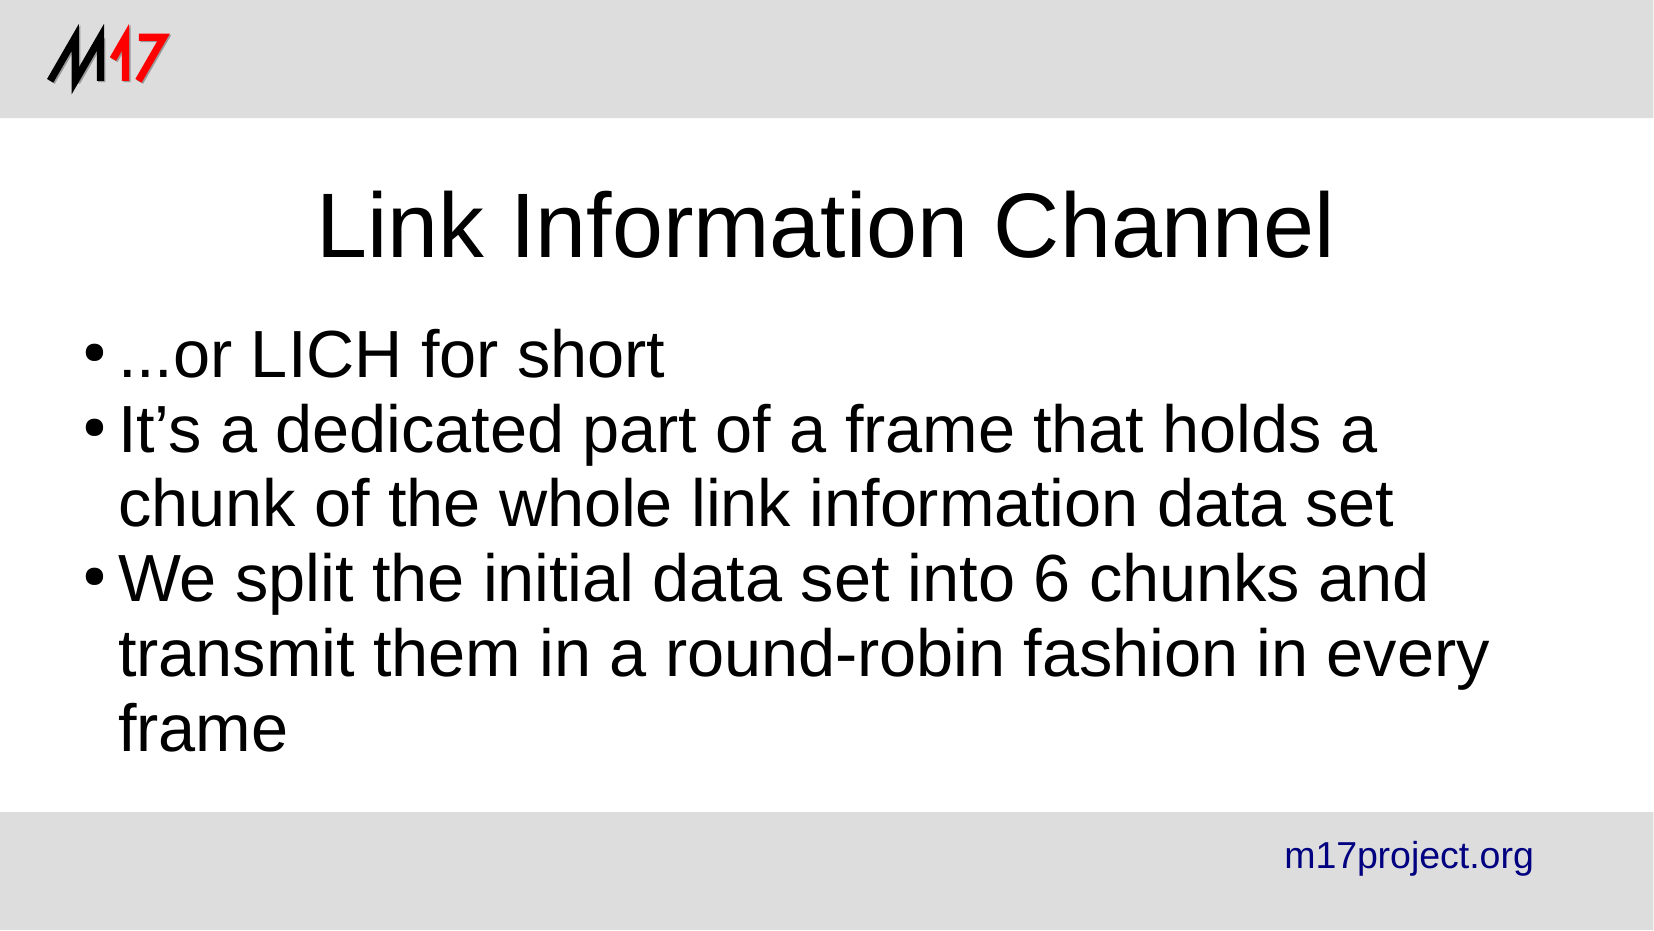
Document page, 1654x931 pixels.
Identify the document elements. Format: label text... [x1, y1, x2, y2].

subtitle ...or LICH for short It’s a dedicated part of a frame that holds a chunk of the whole link information data set We split the initial data set into 6 chunks and transmit them in a round-robin fashion in every frame [82, 316, 1571, 812]
text_box m17project.org [1269, 826, 1654, 897]
text_box [0, 812, 1654, 931]
title Link Information Channel [82, 147, 1571, 303]
text_box [0, 0, 1654, 119]
picture [39, 16, 178, 102]
